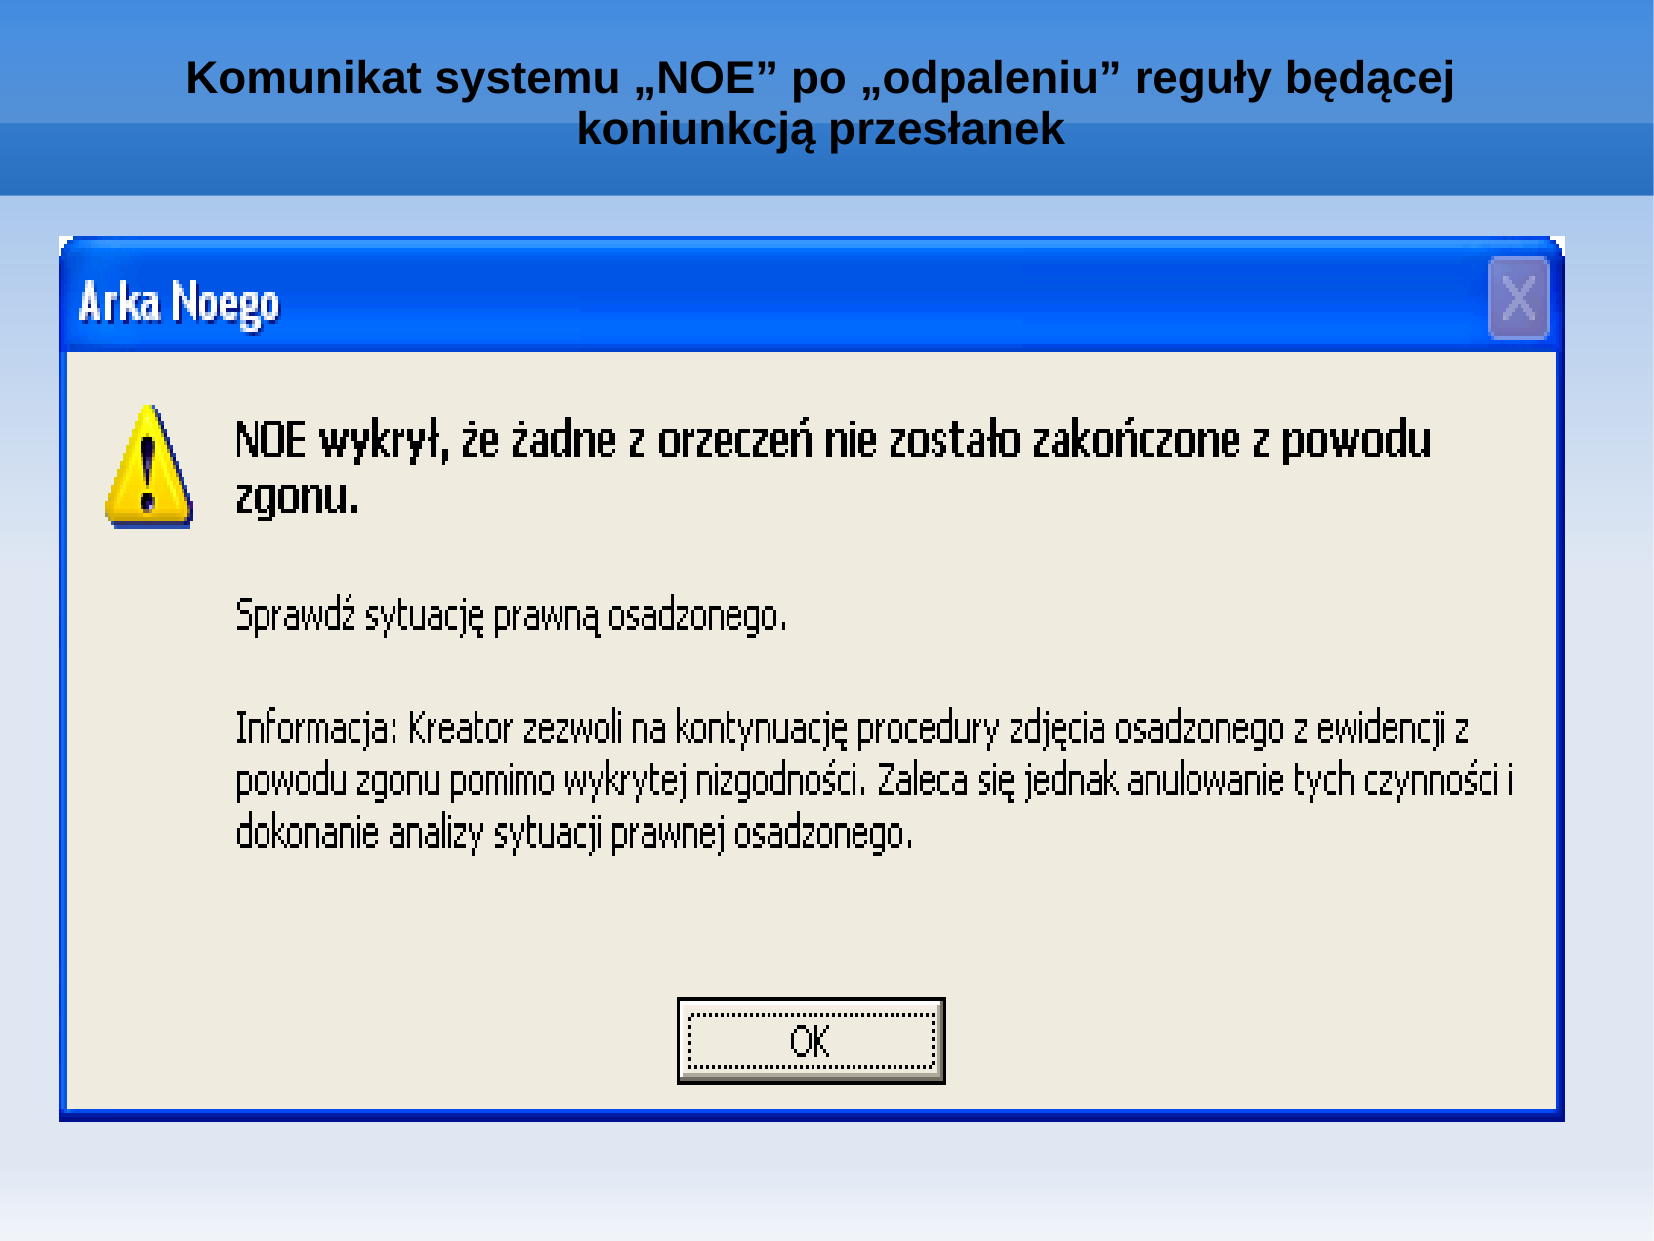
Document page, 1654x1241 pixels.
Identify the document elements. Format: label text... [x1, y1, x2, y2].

title Komunikat systemu „NOE” po „odpaleniu” reguły będącej koniunkcją przesłanek [76, 7, 1565, 200]
picture [0, 0, 1654, 1241]
